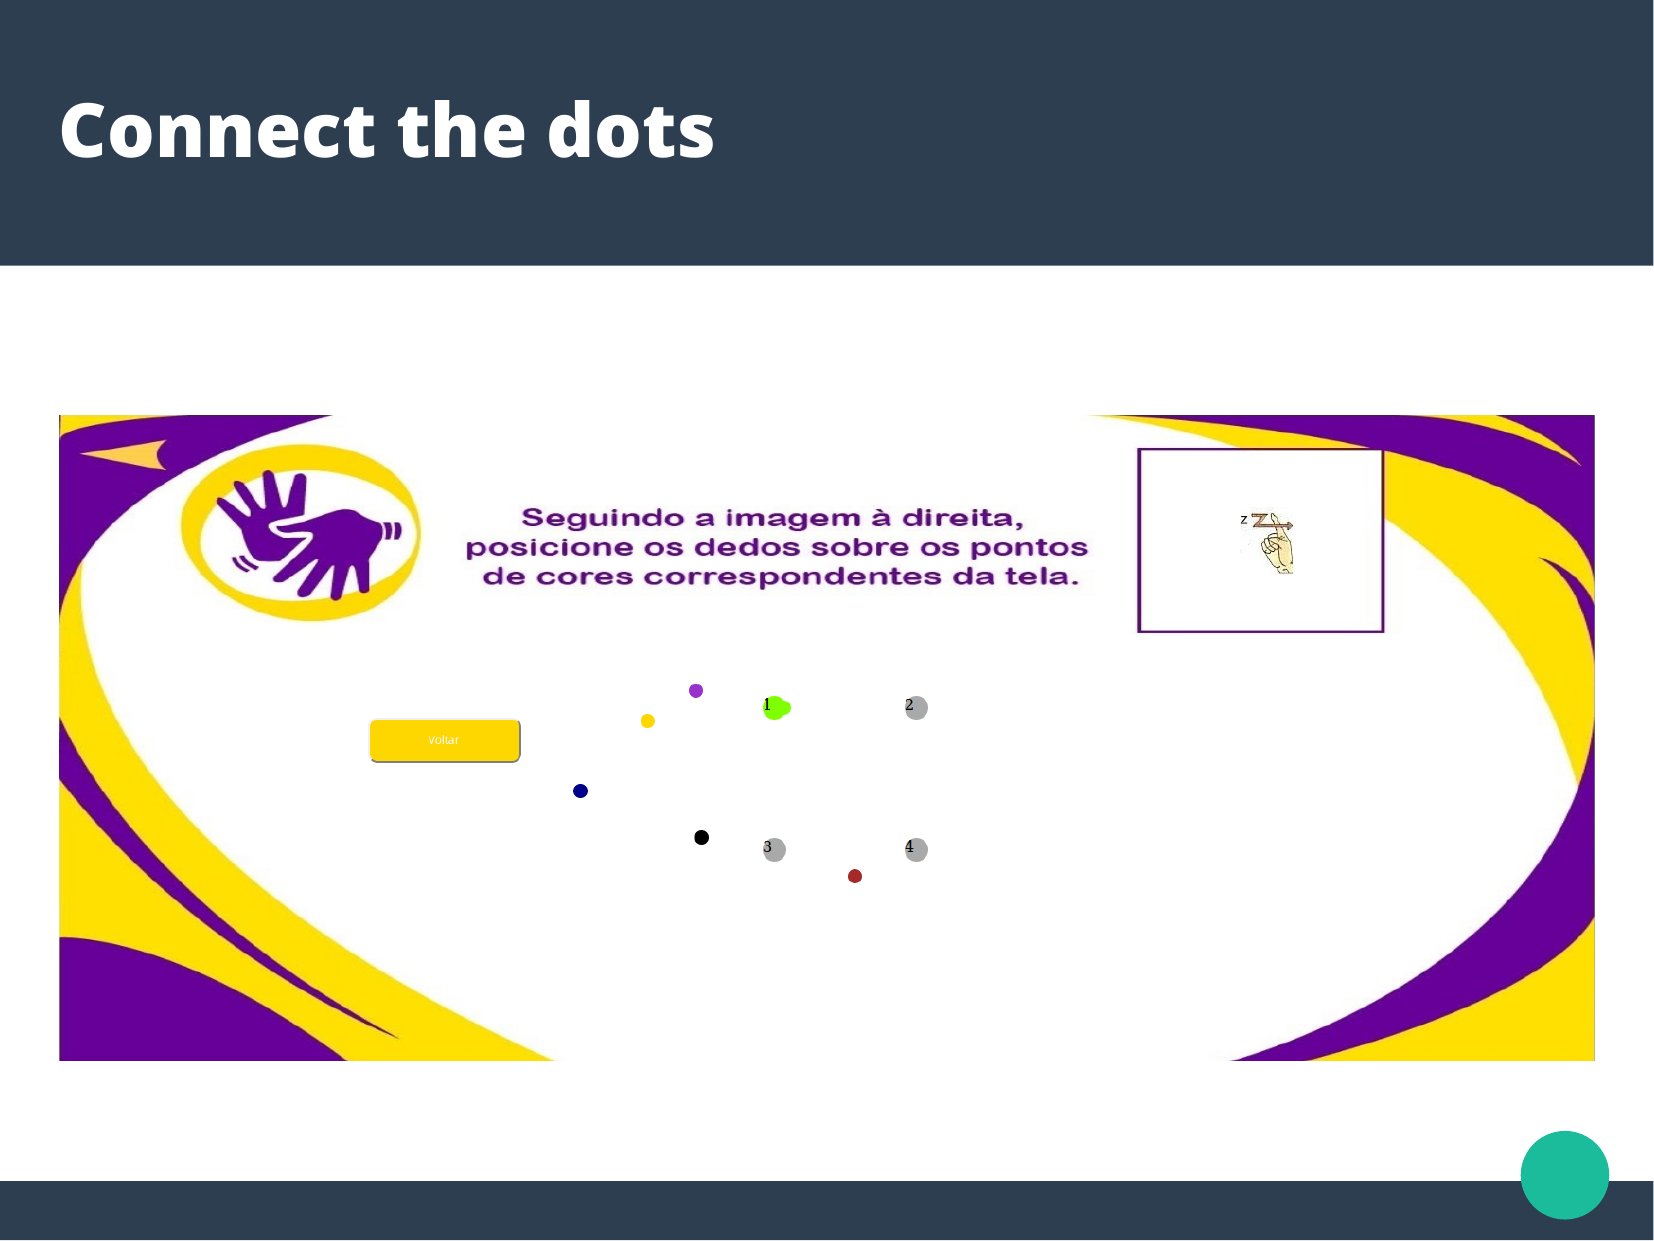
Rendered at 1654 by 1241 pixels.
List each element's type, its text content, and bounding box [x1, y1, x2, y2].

title Connect the dots [59, 49, 1595, 207]
picture [59, 415, 1595, 1061]
